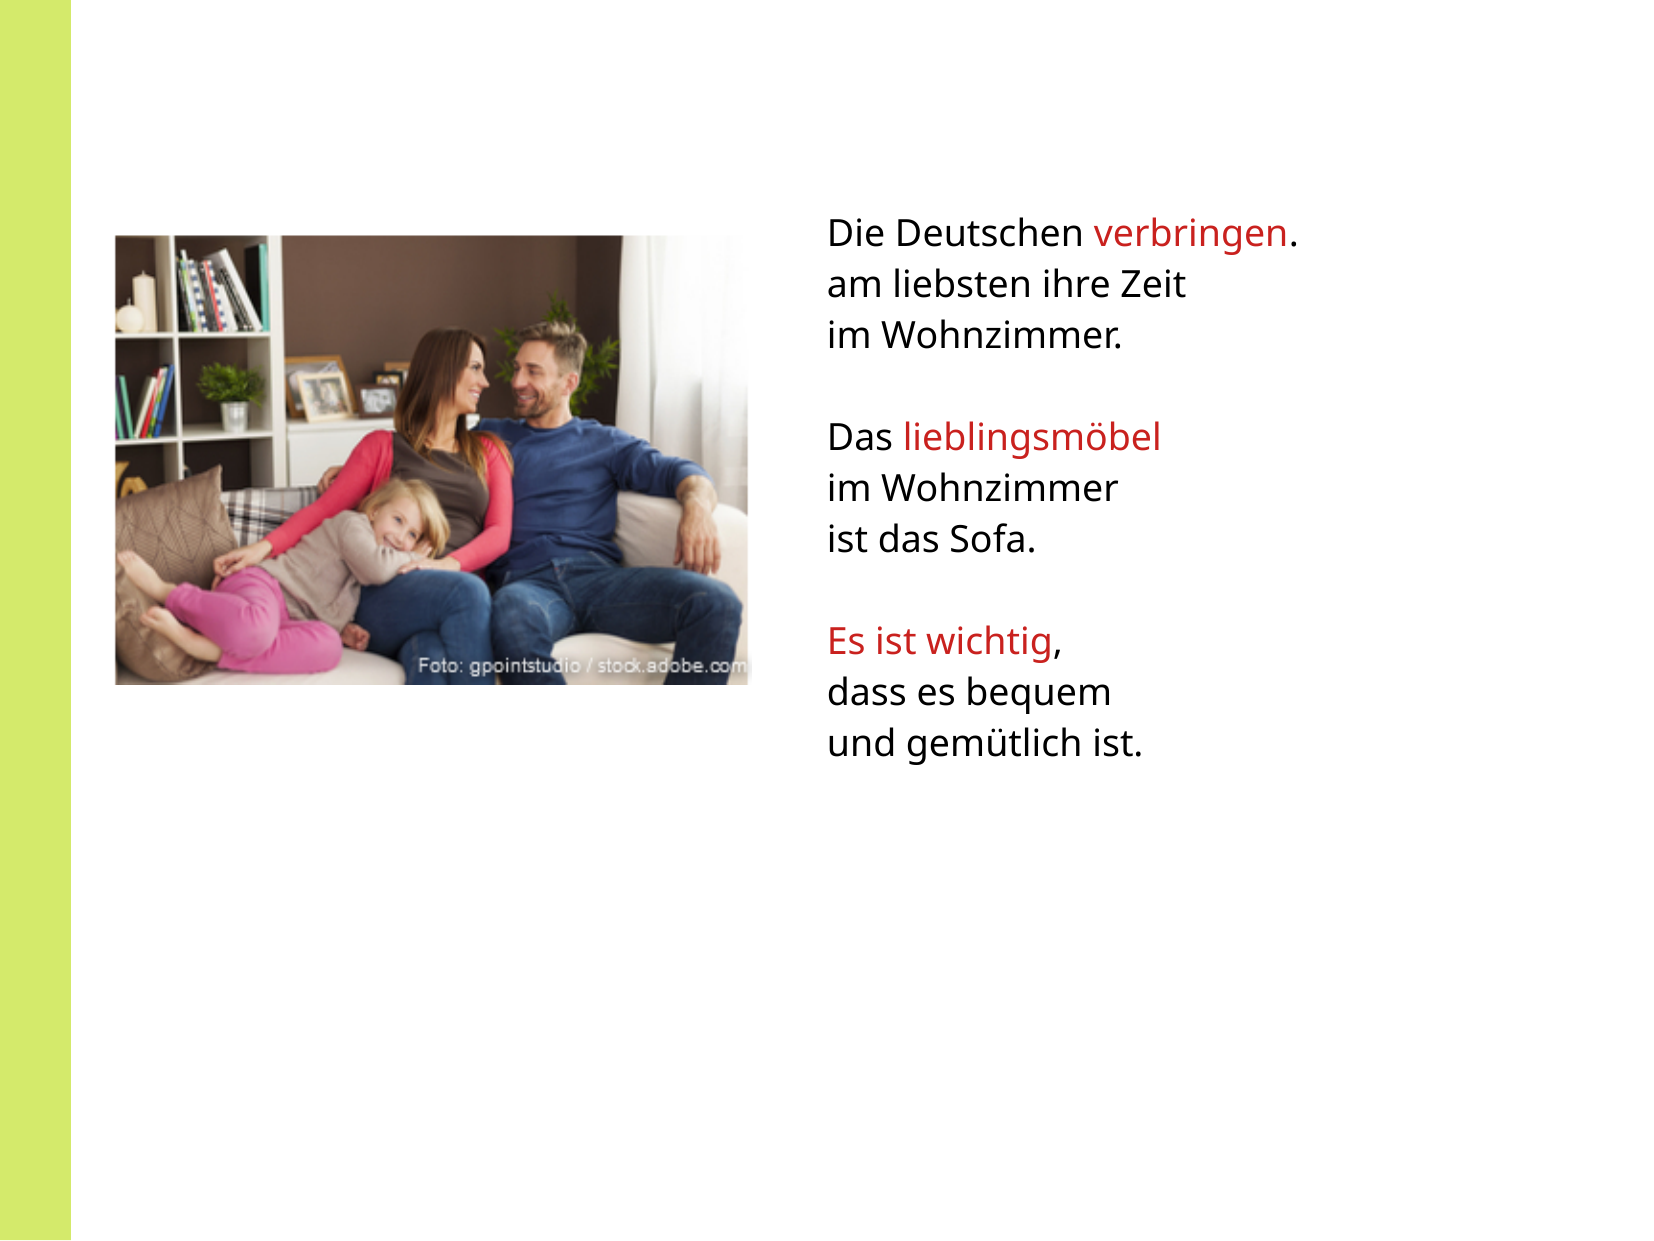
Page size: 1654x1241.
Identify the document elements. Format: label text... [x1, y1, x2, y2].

text_box [0, 0, 71, 1241]
picture [110, 234, 752, 686]
title Die Deutschen verbringen. am liebsten ihre Zeit im Wohnzimmer. Das lieblingsmöbel im Wohnzimmer ist das Sofa. Es ist wichtig, dass es bequem und gemütlich ist. [826, 0, 1583, 1241]
